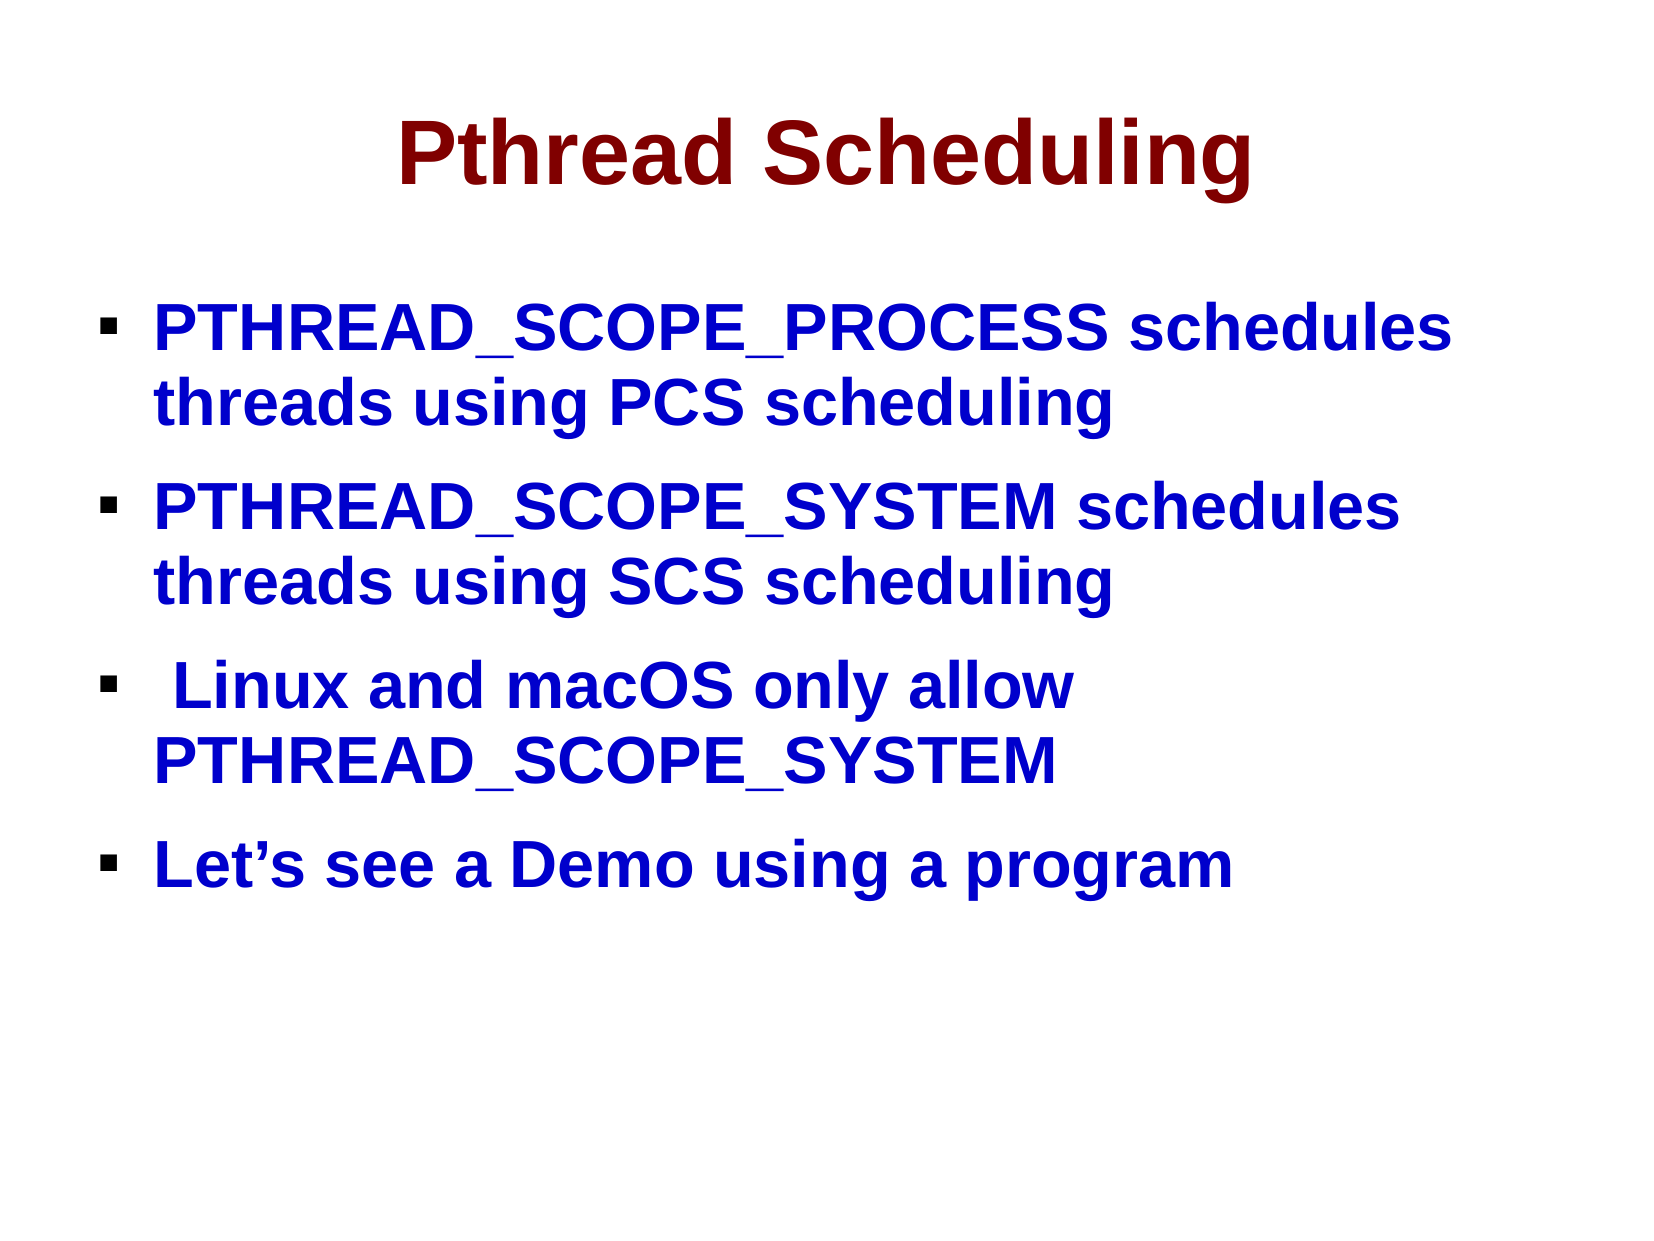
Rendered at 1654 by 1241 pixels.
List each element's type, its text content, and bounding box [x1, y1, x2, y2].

title Pthread Scheduling [82, 49, 1571, 257]
list PTHREAD_SCOPE_PROCESS schedules threads using PCS scheduling PTHREAD_SCOPE_SYSTEM schedules threads using SCS scheduling Linux and macOS only allow PTHREAD_SCOPE_SYSTEM Let’s see a Demo using a program [82, 290, 1571, 1010]
